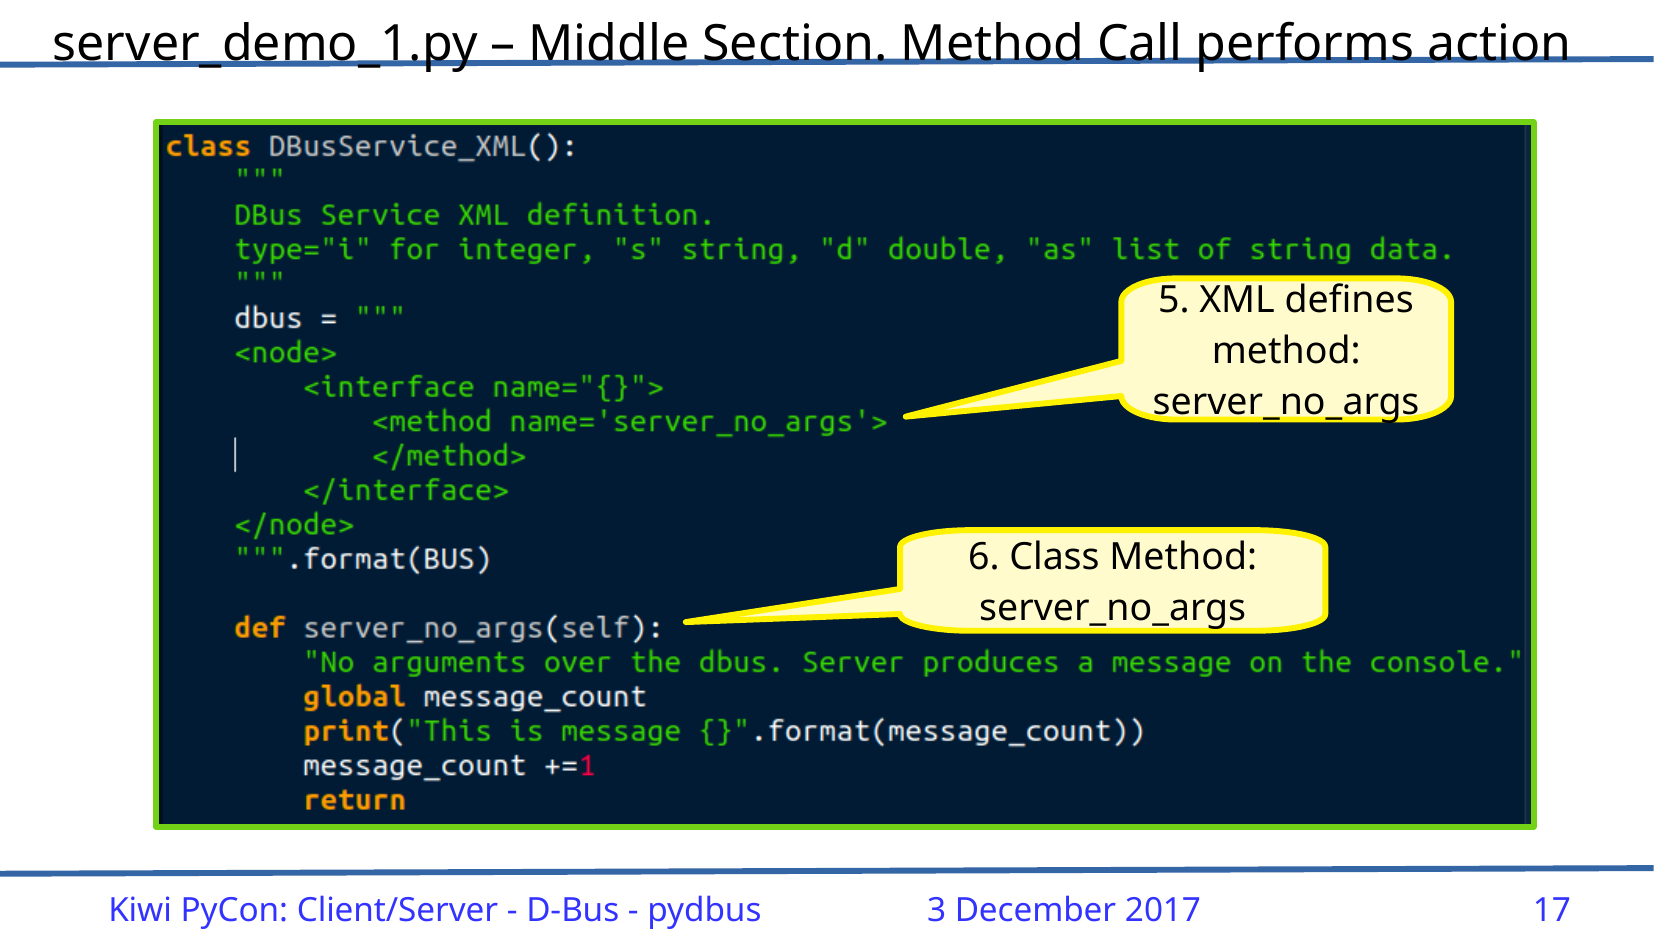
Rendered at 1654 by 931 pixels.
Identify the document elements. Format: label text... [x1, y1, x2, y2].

text_box 6. Class Method: server_no_args [685, 530, 1326, 631]
text_box 5. XML defines method: server_no_args [905, 278, 1452, 420]
picture [158, 125, 1531, 824]
text_box server_demo_1.py – Middle Section. Method Call performs action [37, 0, 1603, 76]
